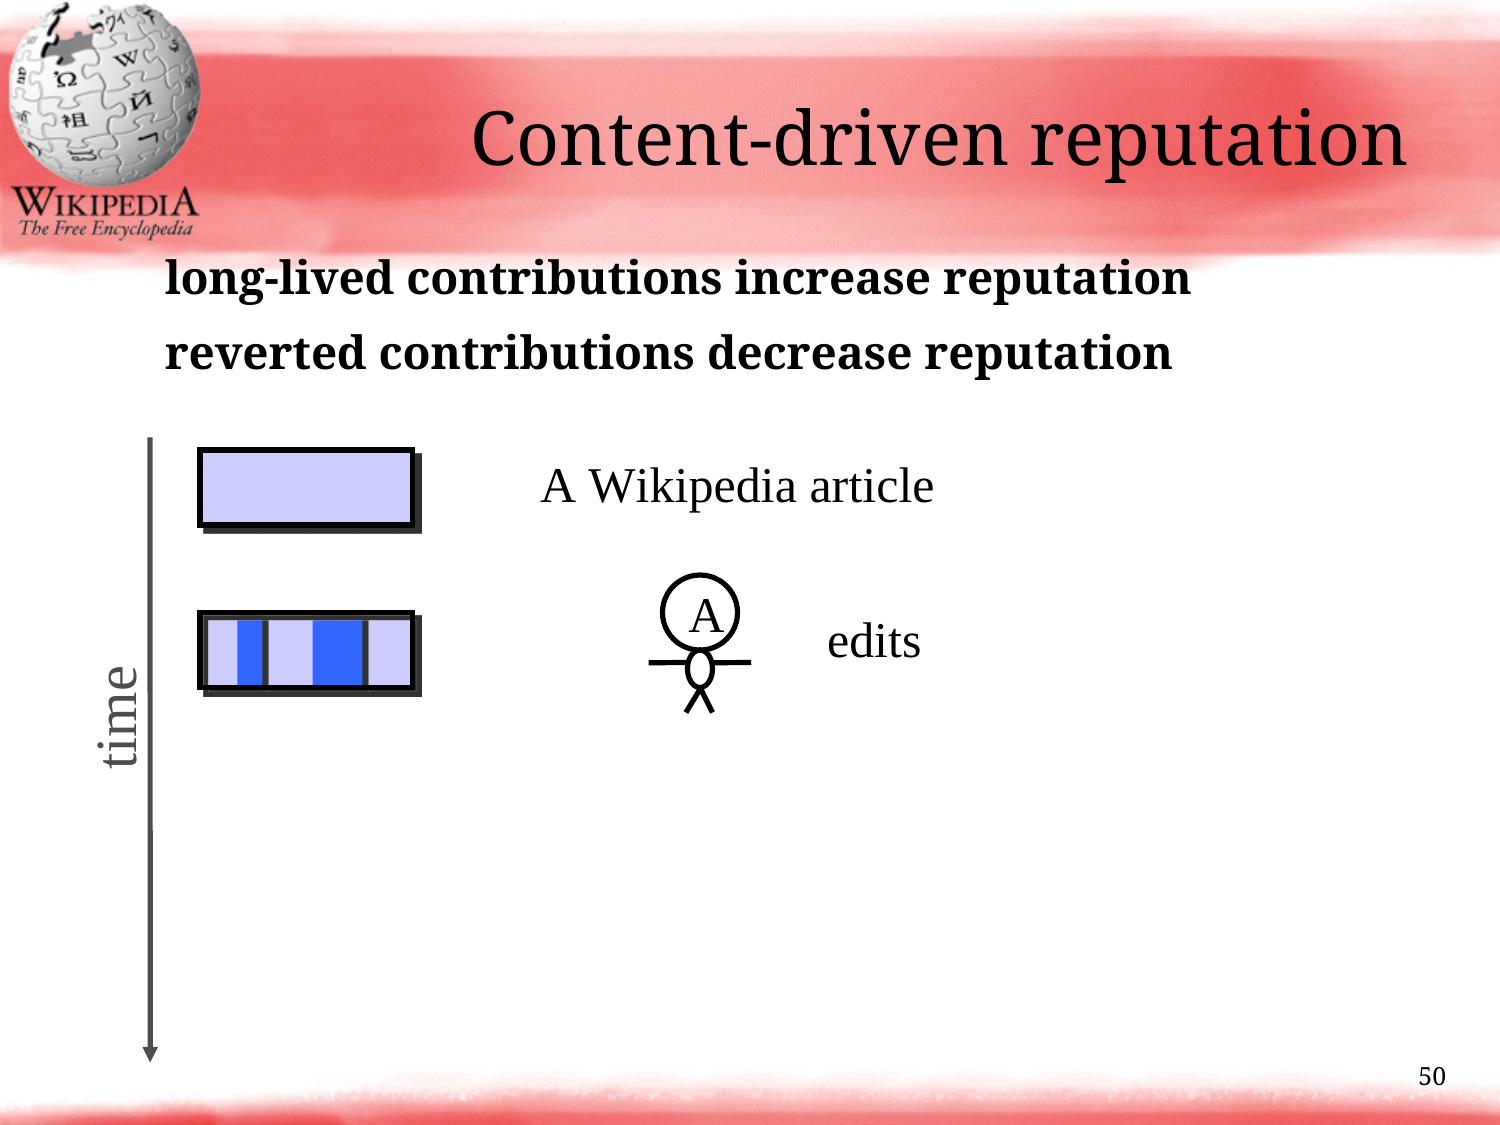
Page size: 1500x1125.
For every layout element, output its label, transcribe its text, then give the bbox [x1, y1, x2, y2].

list long-lived contributions increase reputation reverted contributions decrease reputation [75, 237, 1426, 506]
picture [0, 0, 1500, 1125]
text_box [269, 621, 363, 685]
text_box A Wikipedia article [525, 444, 951, 521]
text_box A [662, 575, 738, 650]
text_box edits [812, 599, 937, 676]
text_box [369, 621, 410, 685]
text_box Content-driven reputation [75, 60, 1426, 211]
text_box time [70, 651, 156, 785]
text_box [209, 621, 263, 685]
text_box [200, 450, 413, 526]
